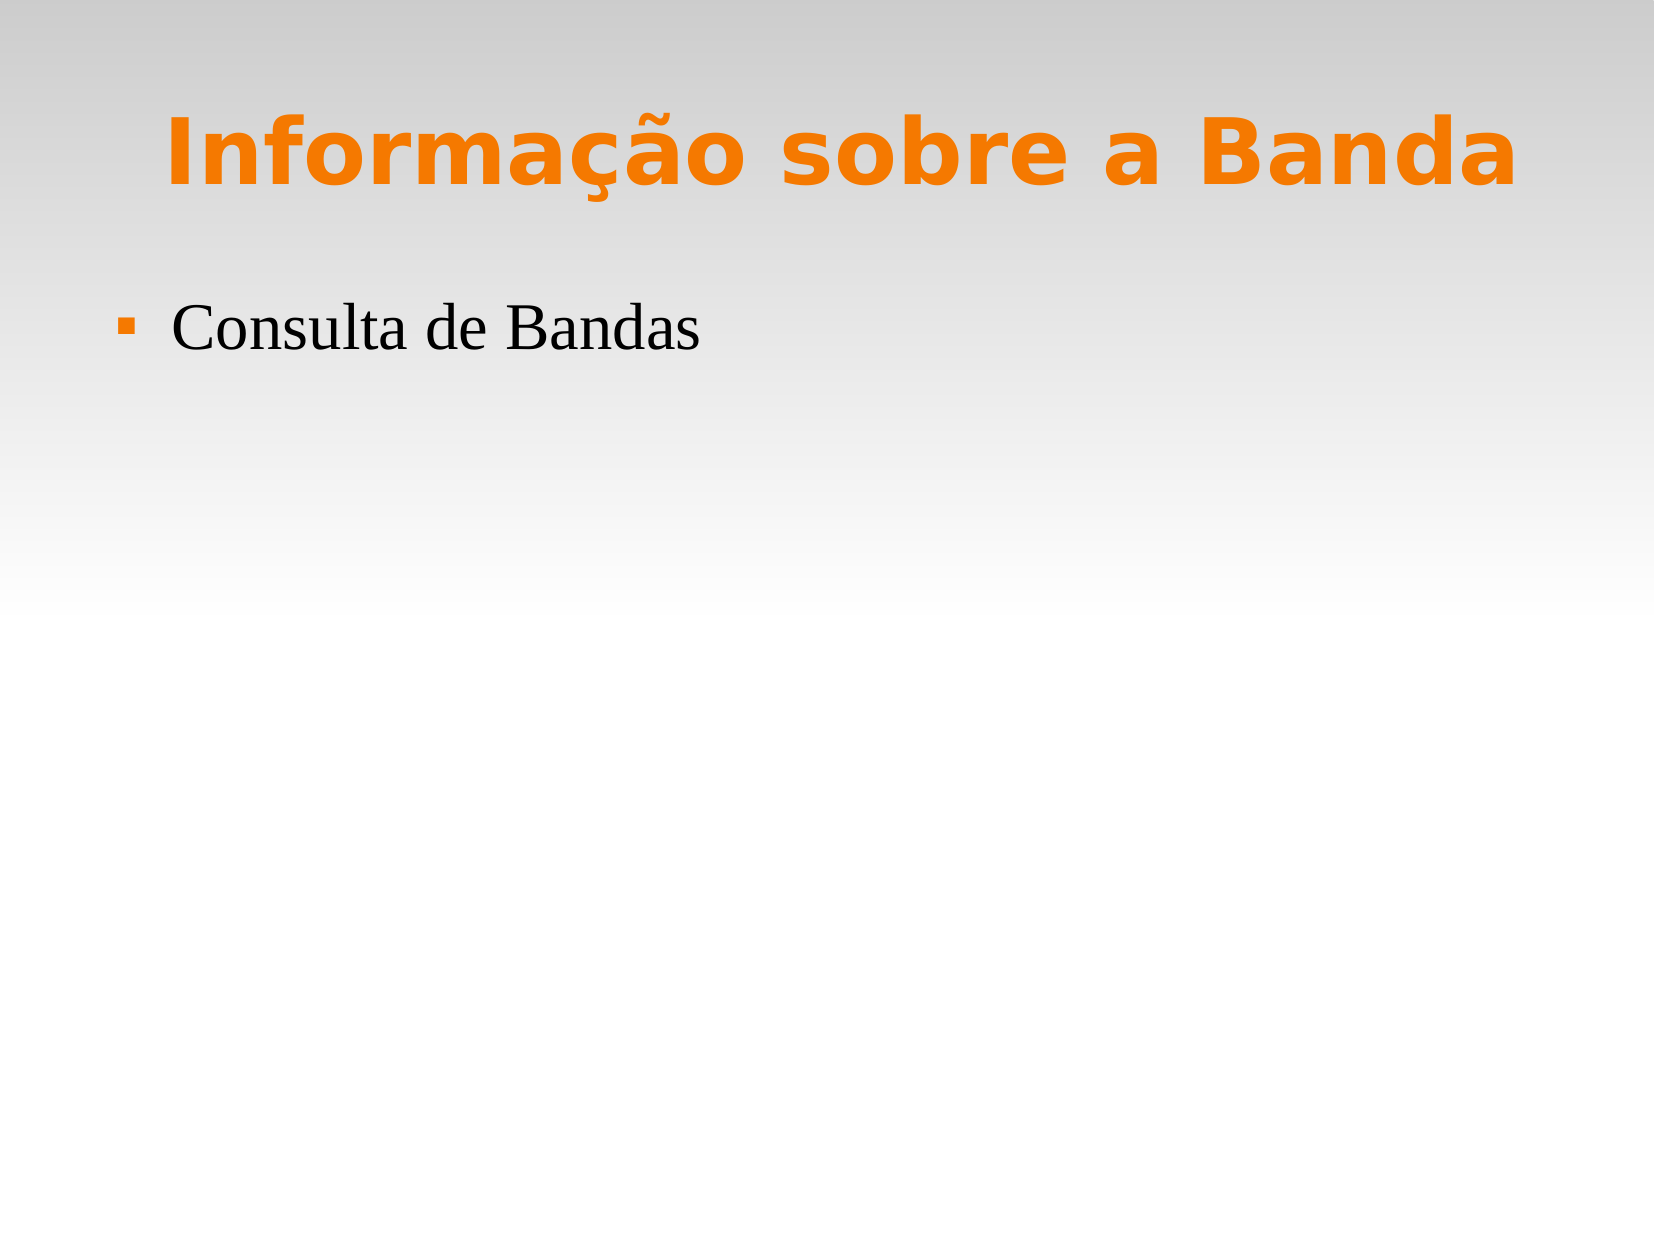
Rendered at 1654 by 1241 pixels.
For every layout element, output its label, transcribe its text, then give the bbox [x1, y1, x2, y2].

title Informação sobre a Banda [82, 56, 1571, 250]
list Consulta de Bandas [82, 290, 1571, 1094]
